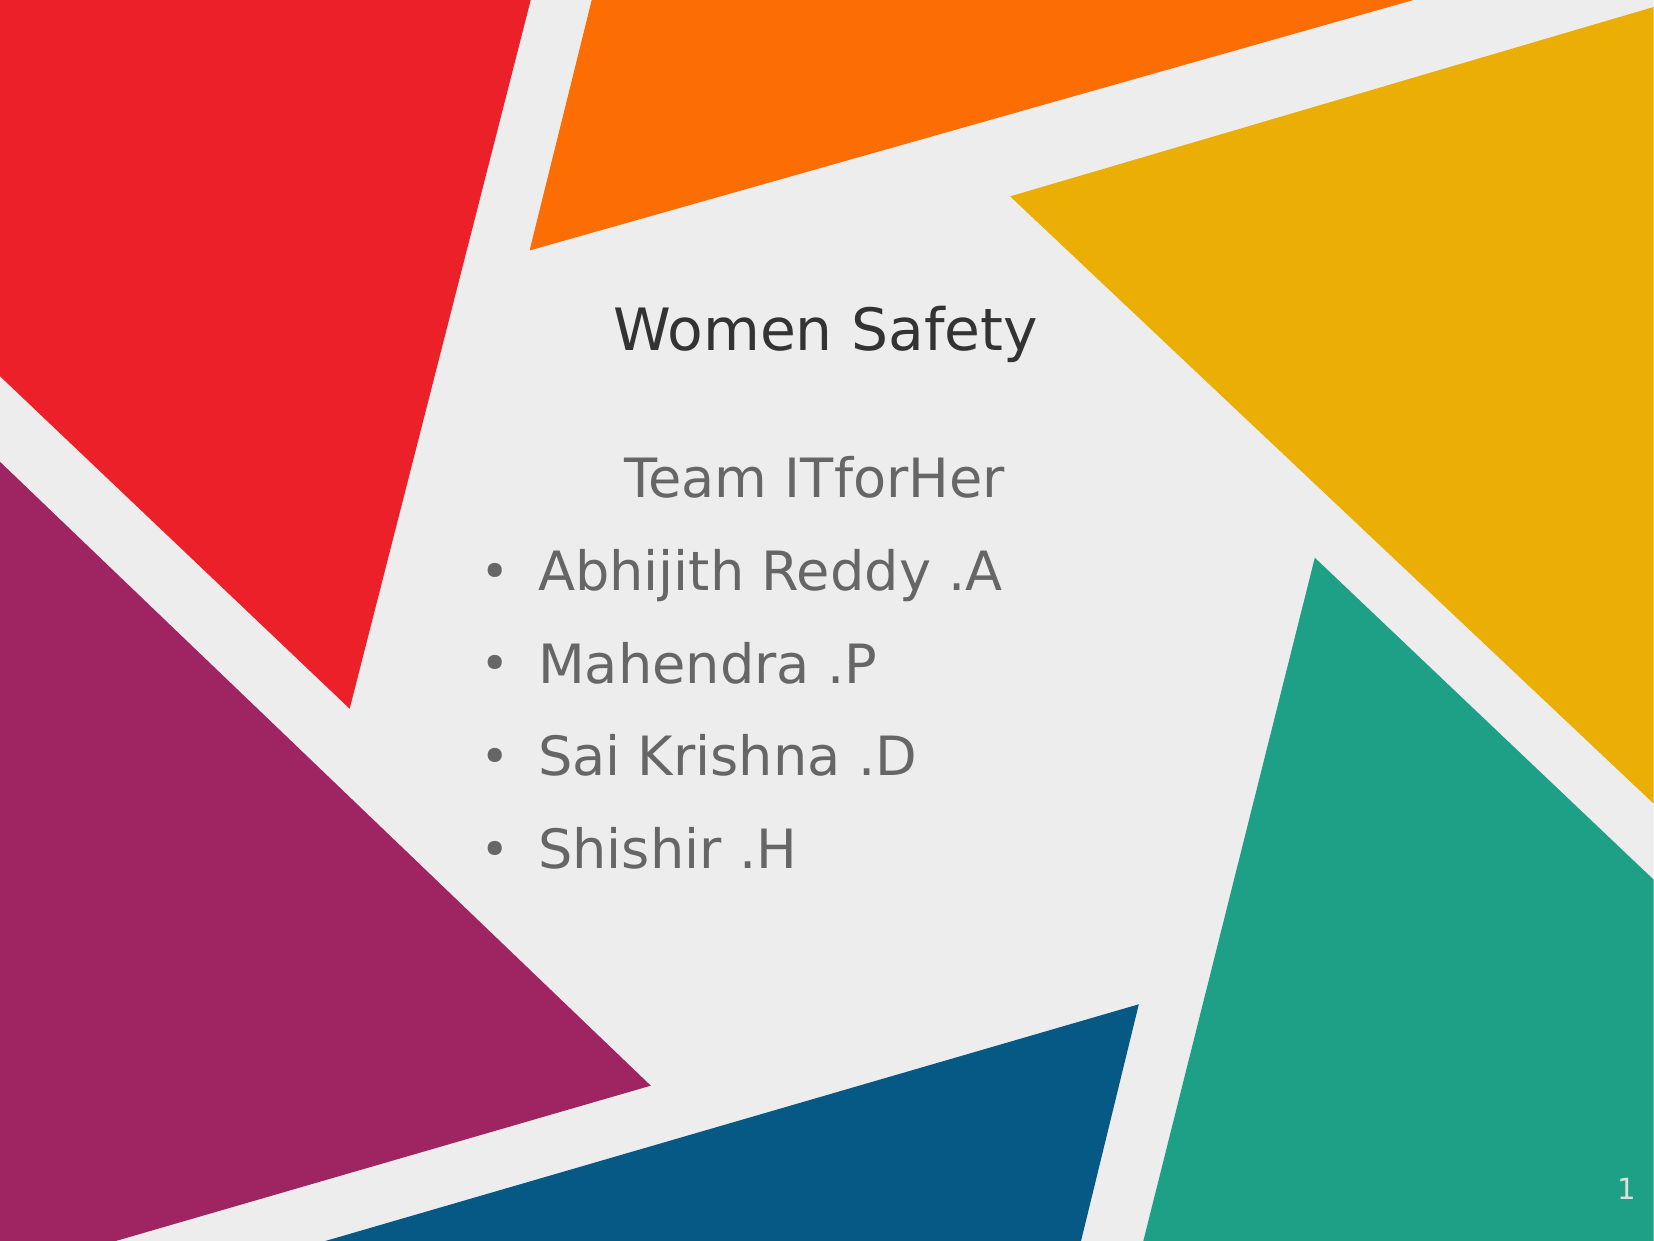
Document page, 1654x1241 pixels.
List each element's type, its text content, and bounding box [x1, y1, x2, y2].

list Team ITforHer Abhijith Reddy .A Mahendra .P Sai Krishna .D Shishir .H [467, 447, 1191, 1005]
title Women Safety [467, 226, 1185, 434]
